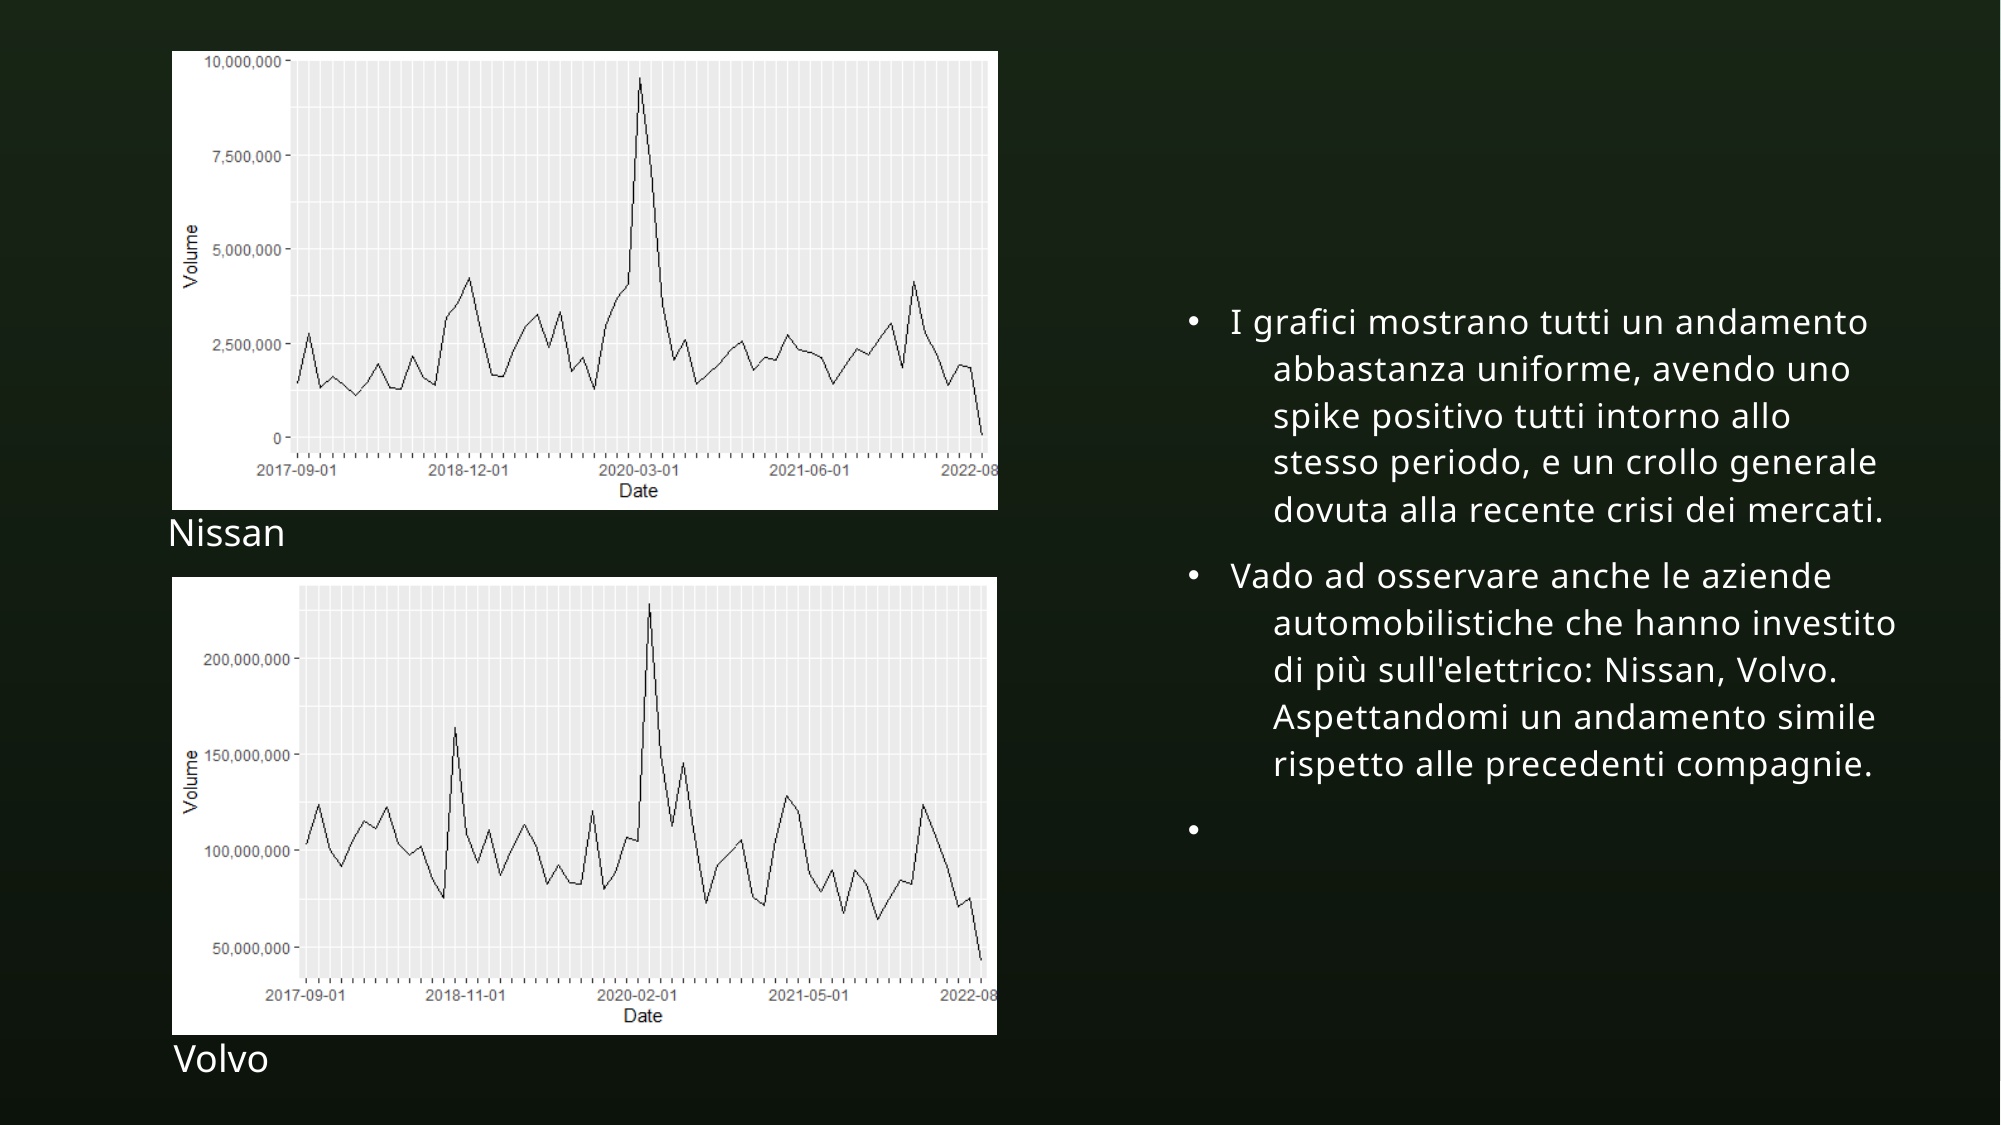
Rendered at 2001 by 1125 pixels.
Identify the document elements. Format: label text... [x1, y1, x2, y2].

text_box Nissan [152, 501, 303, 563]
text_box Volvo [158, 1027, 298, 1089]
list I grafici mostrano tutti un andamento abbastanza uniforme, avendo uno spike positivo tutti intorno allo stesso periodo, e un crollo generale dovuta alla recente crisi dei mercati. Vado ad osservare anche le aziende automobilistiche che hanno investito di più sull'elettrico: Nissan, Volvo. Aspettandomi un andamento simile rispetto alle precedenti compagnie. [1173, 286, 1918, 839]
picture [172, 51, 998, 510]
text_box [0, 0, 2000, 1125]
picture [172, 577, 997, 1035]
